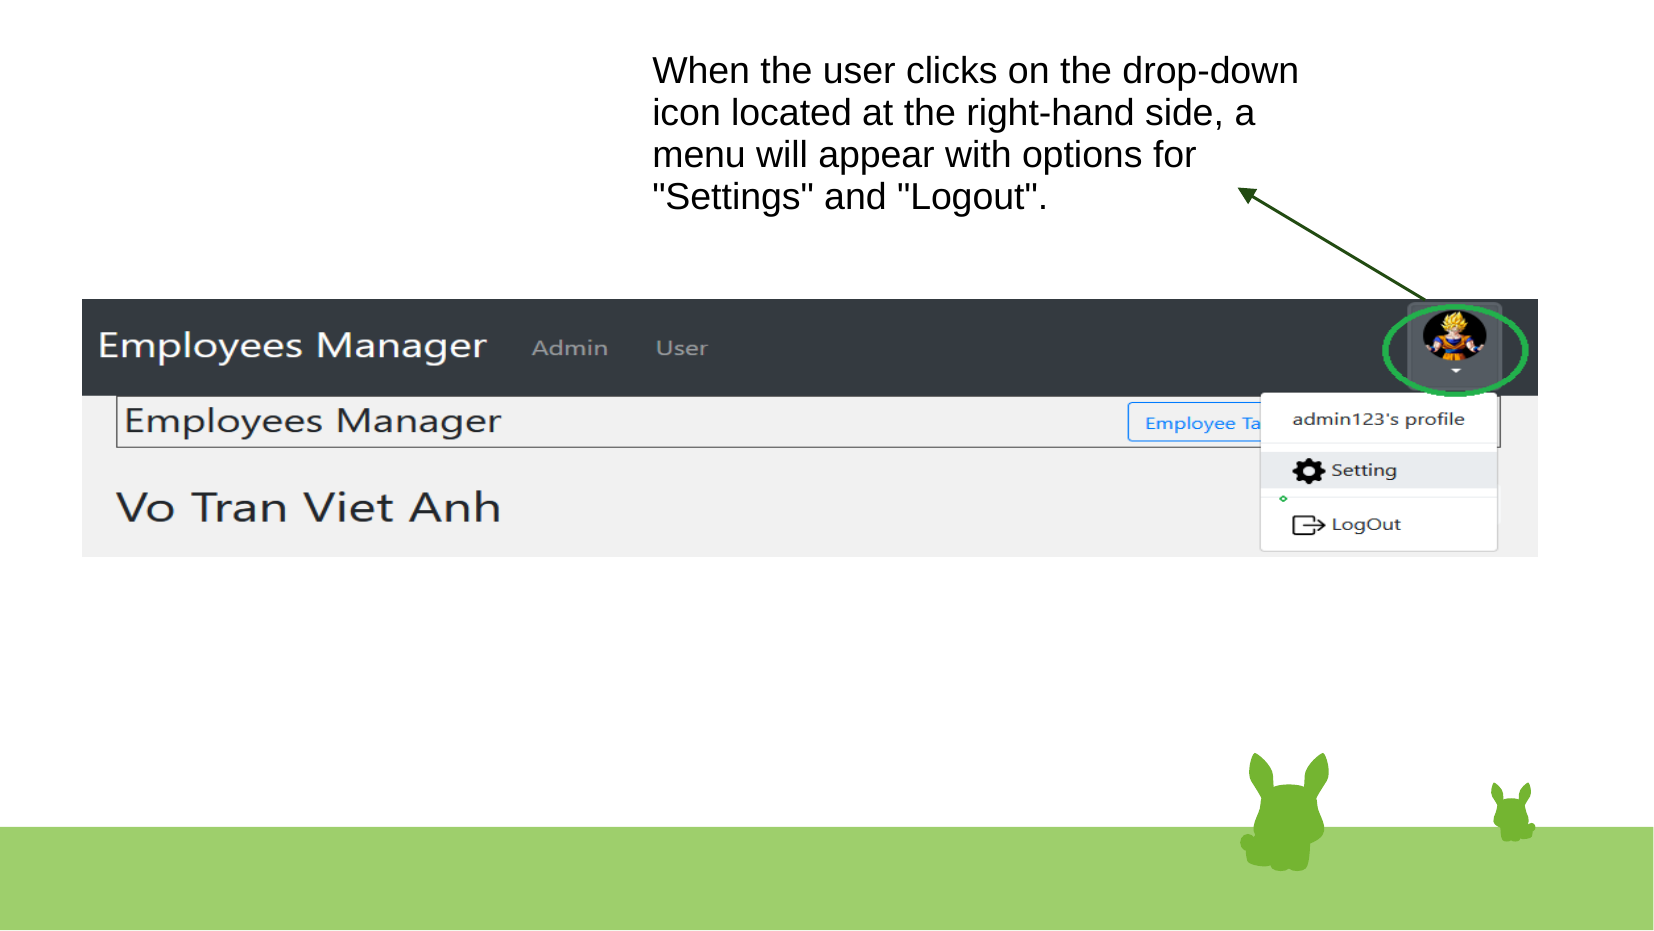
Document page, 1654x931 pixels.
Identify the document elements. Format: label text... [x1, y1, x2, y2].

text_box When the user clicks on the drop-down icon located at the right-hand side, a menu will appear with options for "Settings" and "Logout". [637, 0, 1351, 299]
picture [82, 299, 1538, 557]
